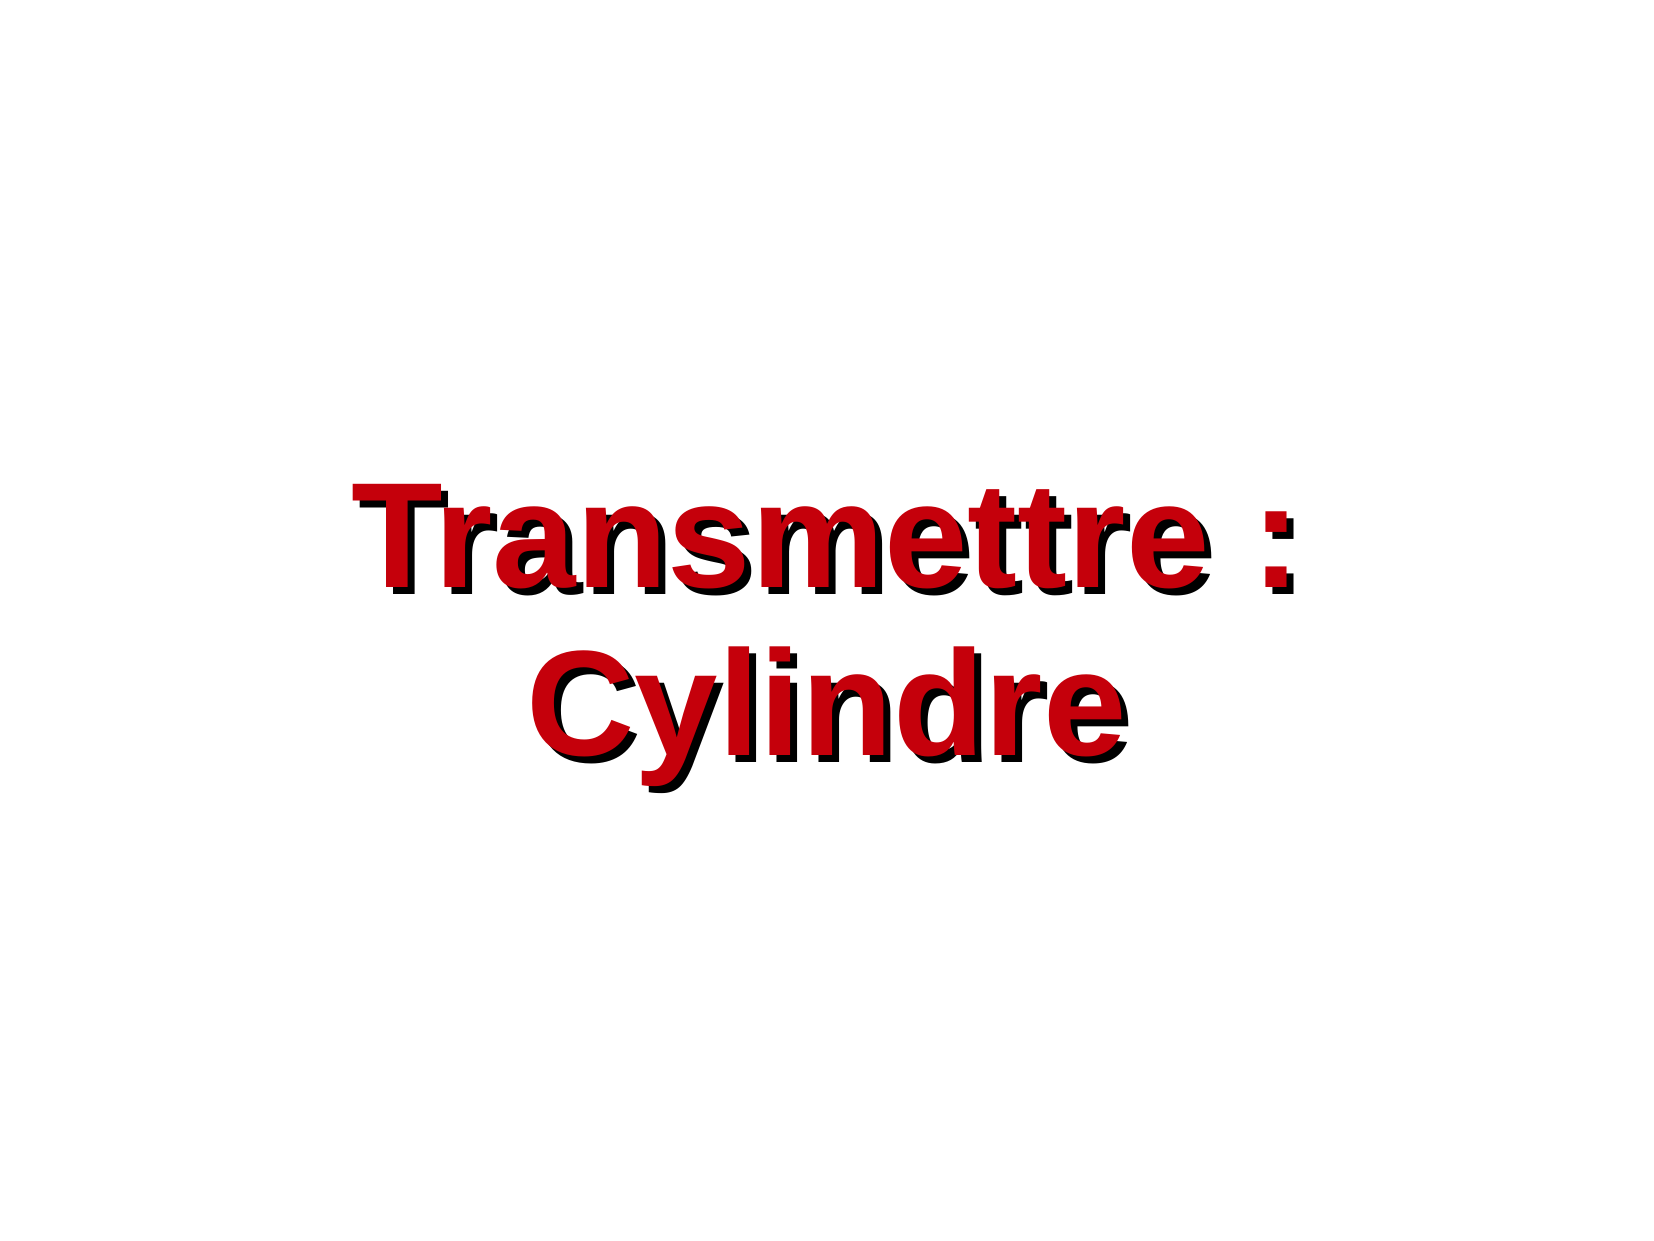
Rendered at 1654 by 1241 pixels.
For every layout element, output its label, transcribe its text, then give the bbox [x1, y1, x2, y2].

subtitle Transmettre : Cylindre [82, 259, 1571, 980]
